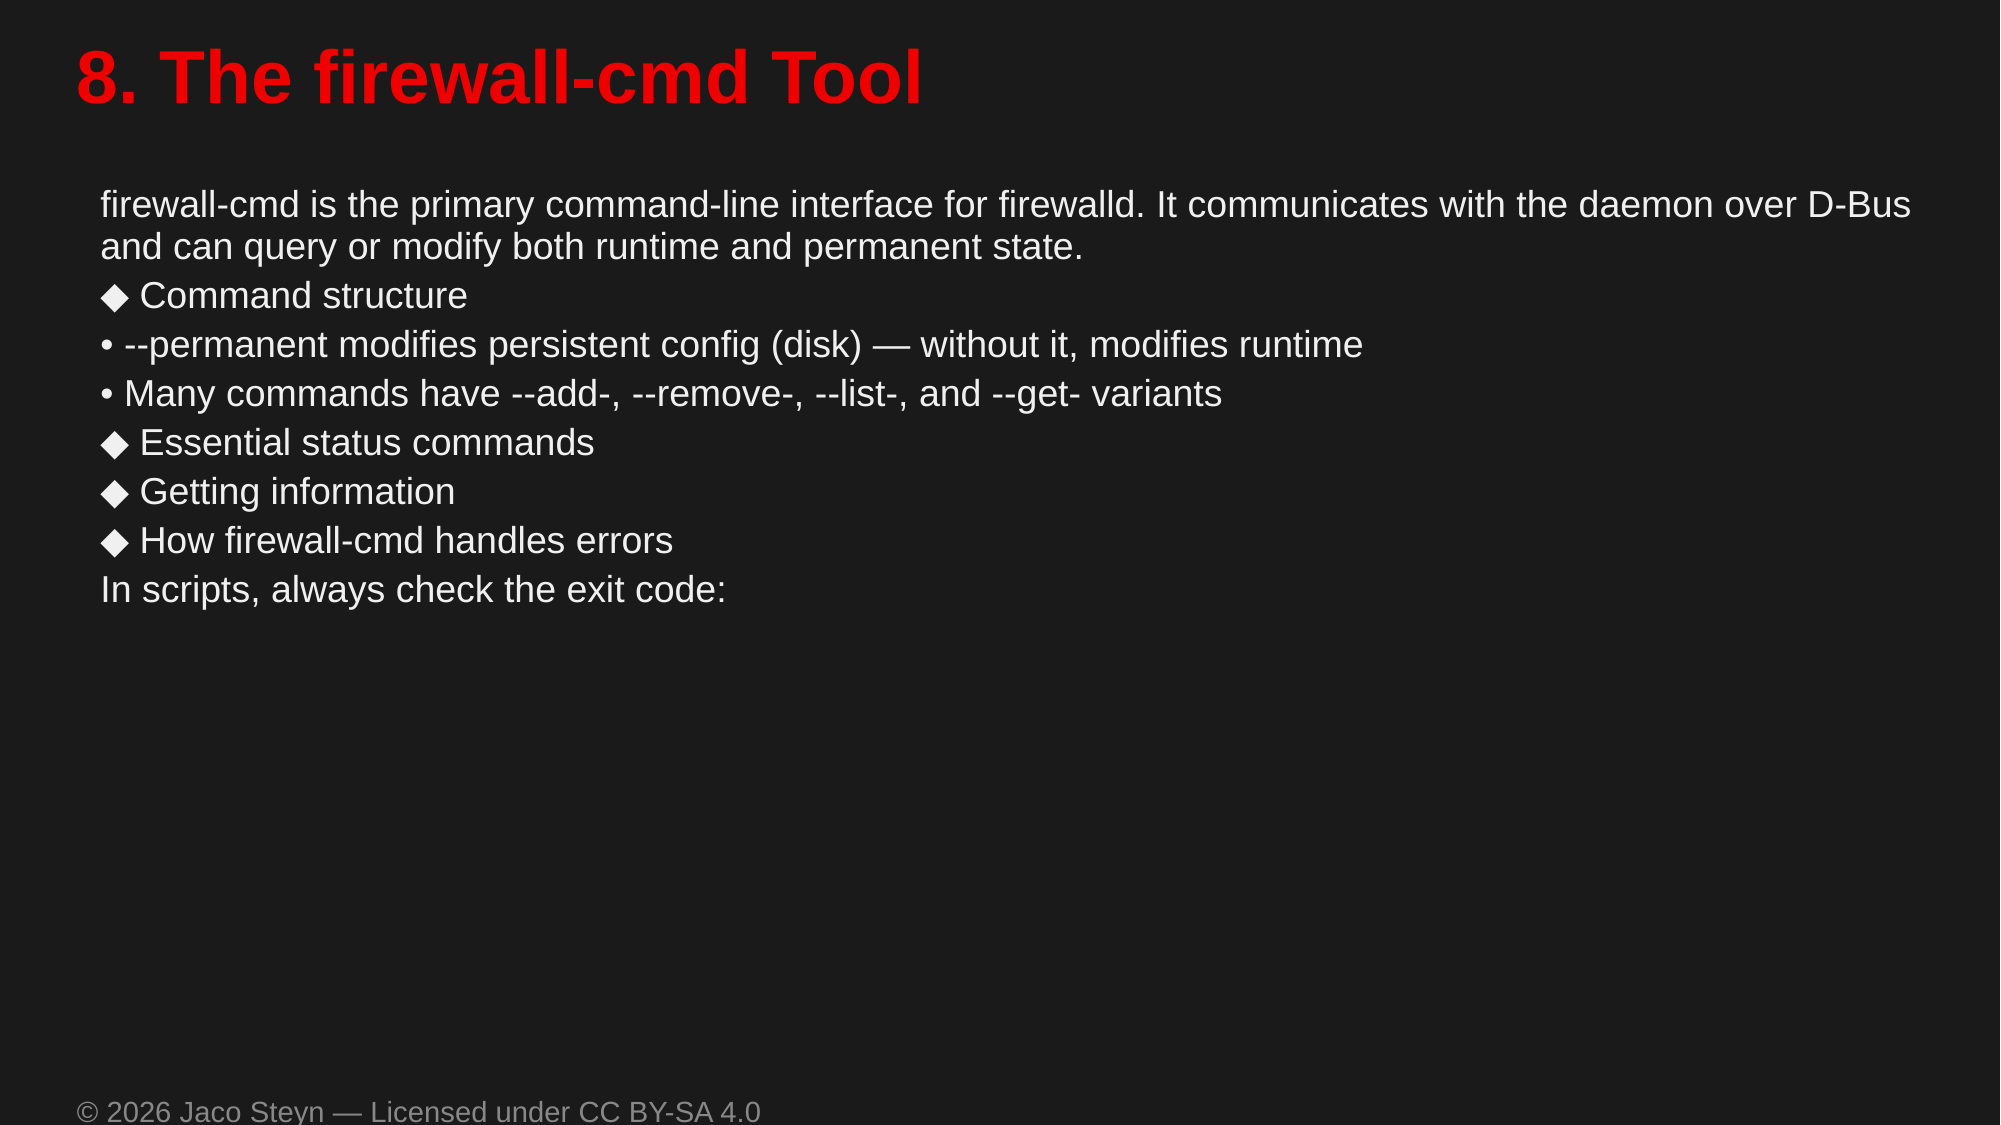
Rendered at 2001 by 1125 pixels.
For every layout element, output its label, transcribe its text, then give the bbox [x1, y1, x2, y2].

text_box firewall-cmd is the primary command-line interface for firewalld. It communicates with the daemon over D-Bus and can query or modify both runtime and permanent state. ◆ Command structure • --permanent modifies persistent config (disk) — without it, modifies runtime • Many commands have --add-, --remove-, --list-, and --get- variants ◆ Essential status commands ◆ Getting information ◆ How firewall-cmd handles errors In scripts, always check the exit code: [59, 171, 1942, 1083]
text_box 8. The firewall-cmd Tool [59, 23, 1942, 154]
text_box © 2026 Jaco Steyn — Licensed under CC BY-SA 4.0 [59, 1083, 1942, 1120]
